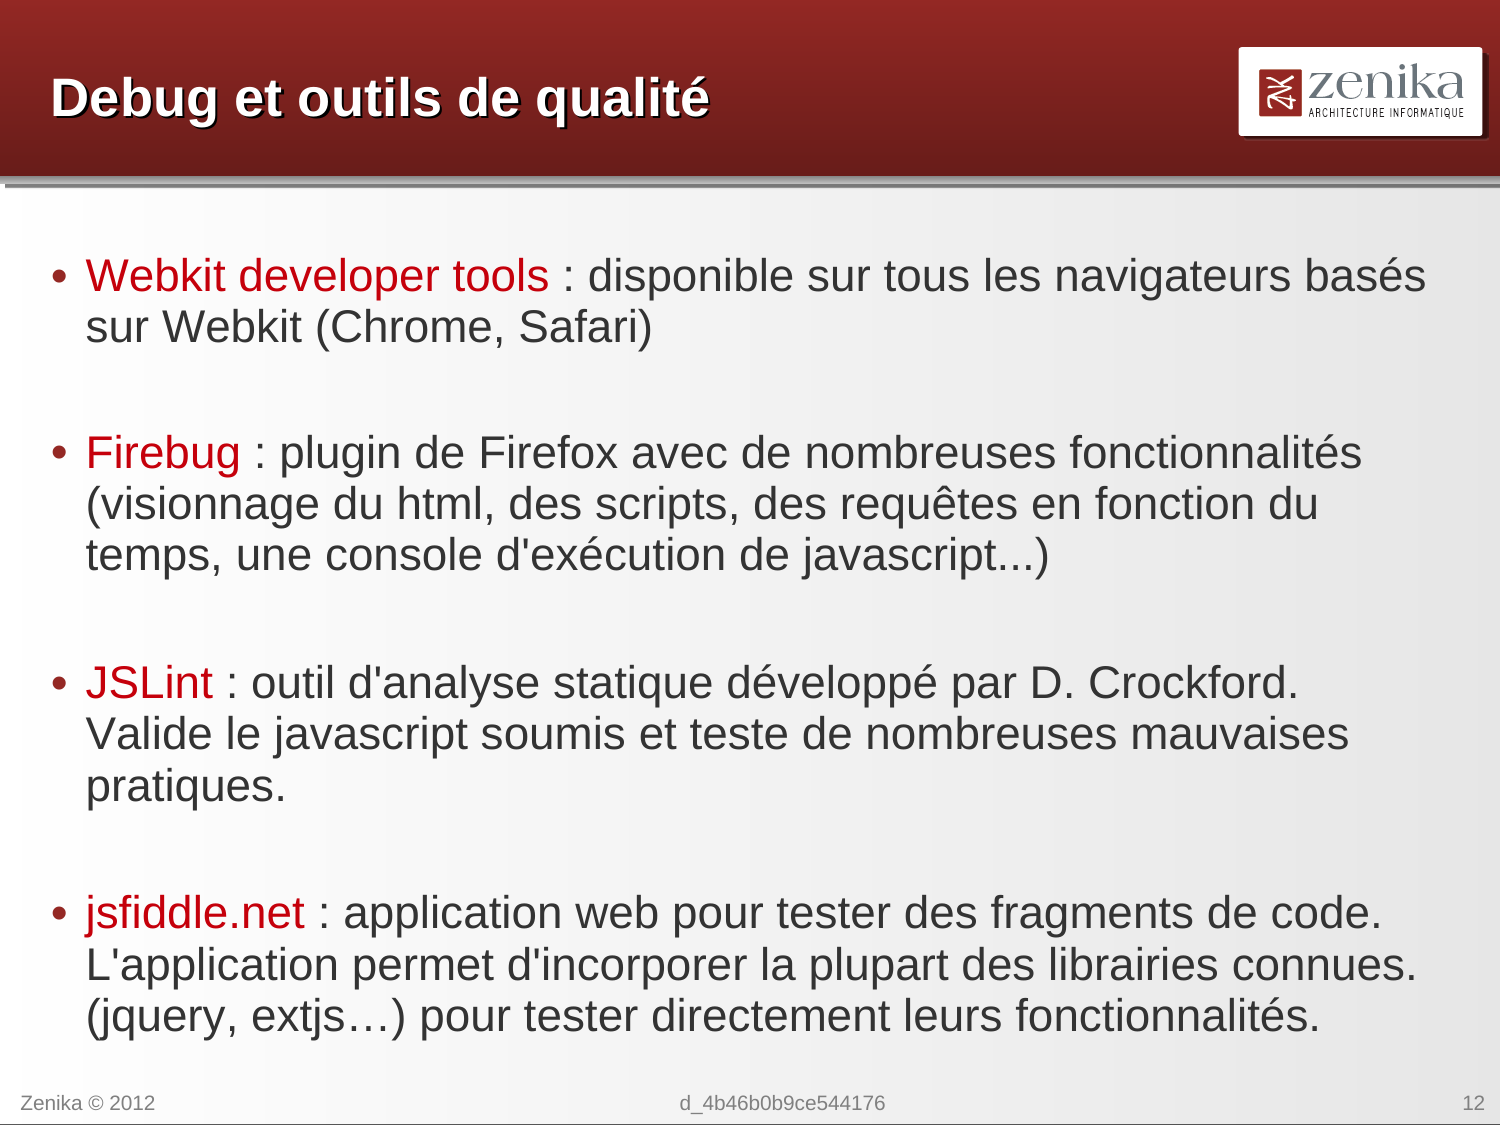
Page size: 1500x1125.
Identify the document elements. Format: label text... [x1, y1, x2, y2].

title Debug et outils de qualité [50, 15, 1206, 180]
list Webkit developer tools : disponible sur tous les navigateurs basés sur Webkit (Chrome, Safari) Firebug : plugin de Firefox avec de nombreuses fonctionnalités (visionnage du html, des scripts, des requêtes en fonction du temps, une console d'exécution de javascript...) JSLint : outil d'analyse statique développé par D. Crockford. Valide le javascript soumis et teste de nombreuses mauvaises pratiques. jsfiddle.net : application web pour tester des fragments de code. L'application permet d'incorporer la plupart des librairies connues.(jquery, extjs…) pour tester directement leurs fonctionnalités. [50, 249, 1435, 1107]
picture [1257, 58, 1464, 125]
